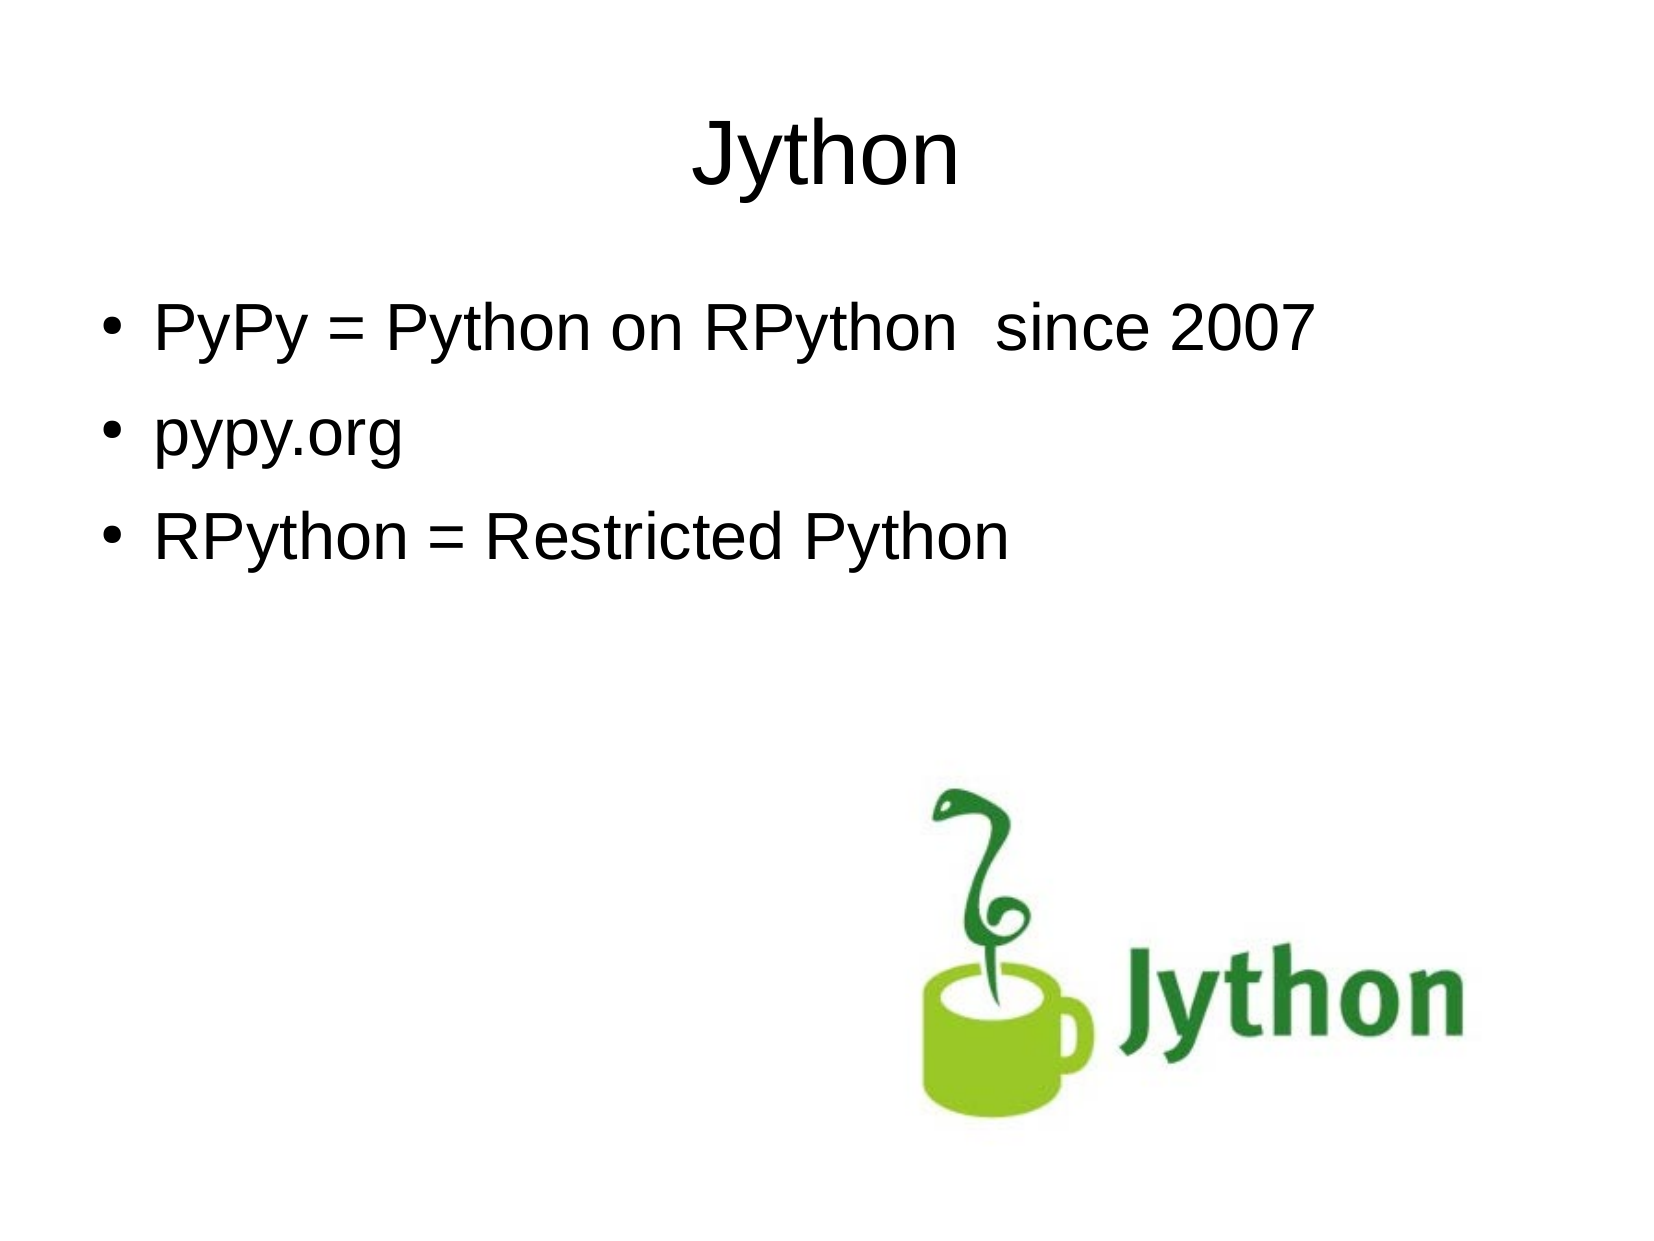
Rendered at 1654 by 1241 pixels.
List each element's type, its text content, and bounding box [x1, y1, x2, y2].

title Jython [82, 49, 1571, 257]
list PyPy = Python on RPython since 2007 pypy.org RPython = Restricted Python [82, 290, 1571, 1010]
picture [847, 732, 1548, 1158]
